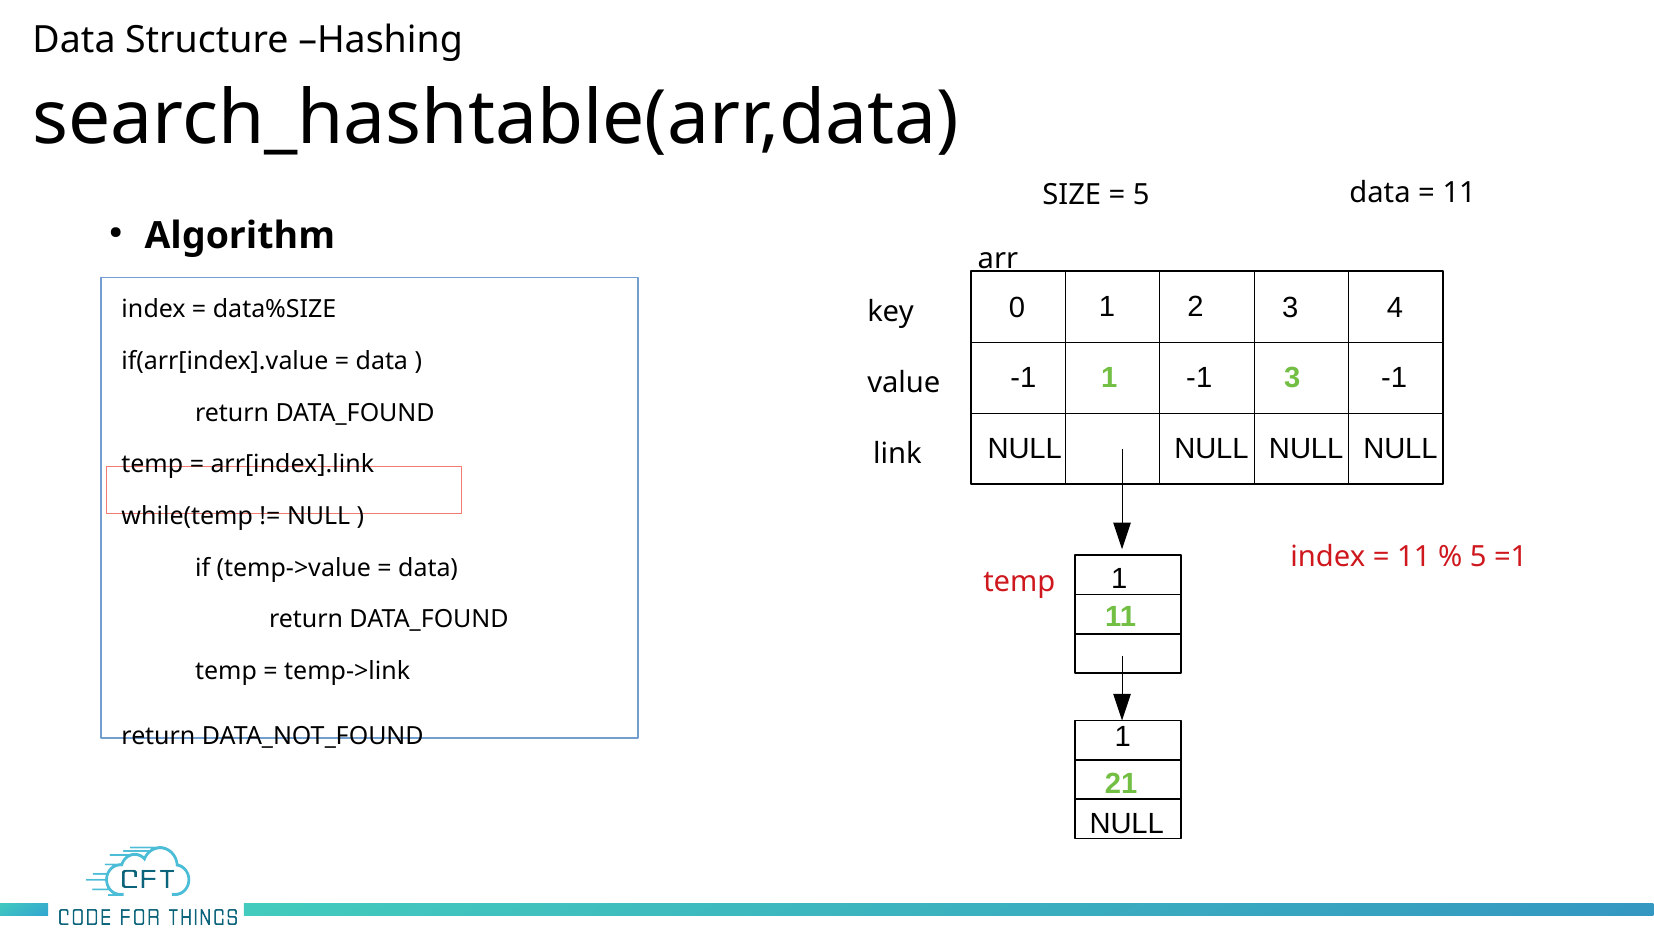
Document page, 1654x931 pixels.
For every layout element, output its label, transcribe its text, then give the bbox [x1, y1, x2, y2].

text_box [1018, 414, 1065, 424]
text_box 4 [1372, 283, 1419, 331]
text_box NULL [1074, 799, 1179, 847]
text_box Algorithm [94, 200, 886, 269]
text_box 1 [1099, 712, 1146, 759]
text_box temp [968, 553, 1097, 603]
text_box [1349, 473, 1444, 484]
text_box [1255, 473, 1348, 484]
text_box [1255, 343, 1348, 413]
picture [59, 846, 237, 925]
text_box 1 [1084, 282, 1131, 331]
text_box NULL [972, 424, 1077, 473]
text_box [1066, 343, 1159, 413]
text_box [1349, 271, 1444, 342]
text_box [1160, 414, 1254, 424]
text_box 3 [1269, 353, 1325, 402]
text_box [1074, 603, 1182, 674]
text_box 2 [1172, 282, 1219, 331]
text_box -1 [1366, 353, 1422, 402]
text_box 3 [1267, 283, 1314, 331]
text_box 0 [994, 283, 1041, 332]
title Data Structure –Hashing search_hashtable(arr,data) [32, 12, 1630, 166]
text_box [1160, 343, 1254, 413]
text_box [970, 280, 1065, 342]
text_box index = 11 % 5 =1 [1275, 527, 1583, 578]
text_box [1349, 414, 1444, 424]
text_box link [858, 424, 973, 474]
text_box [1349, 343, 1444, 413]
text_box 1 [1086, 353, 1142, 402]
text_box NULL [1254, 424, 1348, 473]
text_box data = 11 [1334, 164, 1512, 214]
text_box [1160, 473, 1254, 484]
text_box [1143, 555, 1182, 592]
text_box [1066, 271, 1159, 342]
text_box -1 [1171, 353, 1228, 402]
text_box 21 [1090, 759, 1170, 808]
text_box value [852, 353, 1018, 437]
text_box [1018, 343, 1065, 413]
text_box 11 [1090, 592, 1199, 640]
text_box SIZE = 5 [1027, 166, 1205, 216]
text_box [970, 473, 1065, 484]
text_box [1255, 414, 1348, 424]
text_box [1146, 720, 1182, 839]
text_box NULL [1348, 424, 1453, 473]
text_box arr [963, 230, 1141, 280]
text_box NULL [1159, 424, 1254, 473]
text_box index = data%SIZE if(arr[index].value = data ) return DATA_FOUND temp = arr[index].link while(temp != NULL ) if (temp->value = data) return DATA_FOUND temp = temp->link return DATA_NOT_FOUND [106, 283, 798, 839]
text_box [1255, 271, 1348, 342]
text_box [1066, 414, 1159, 484]
text_box key [852, 283, 1018, 353]
text_box -1 [995, 353, 1052, 402]
text_box [1160, 271, 1254, 342]
text_box [100, 277, 638, 739]
text_box [1074, 720, 1099, 799]
text_box 1 [1097, 554, 1143, 592]
